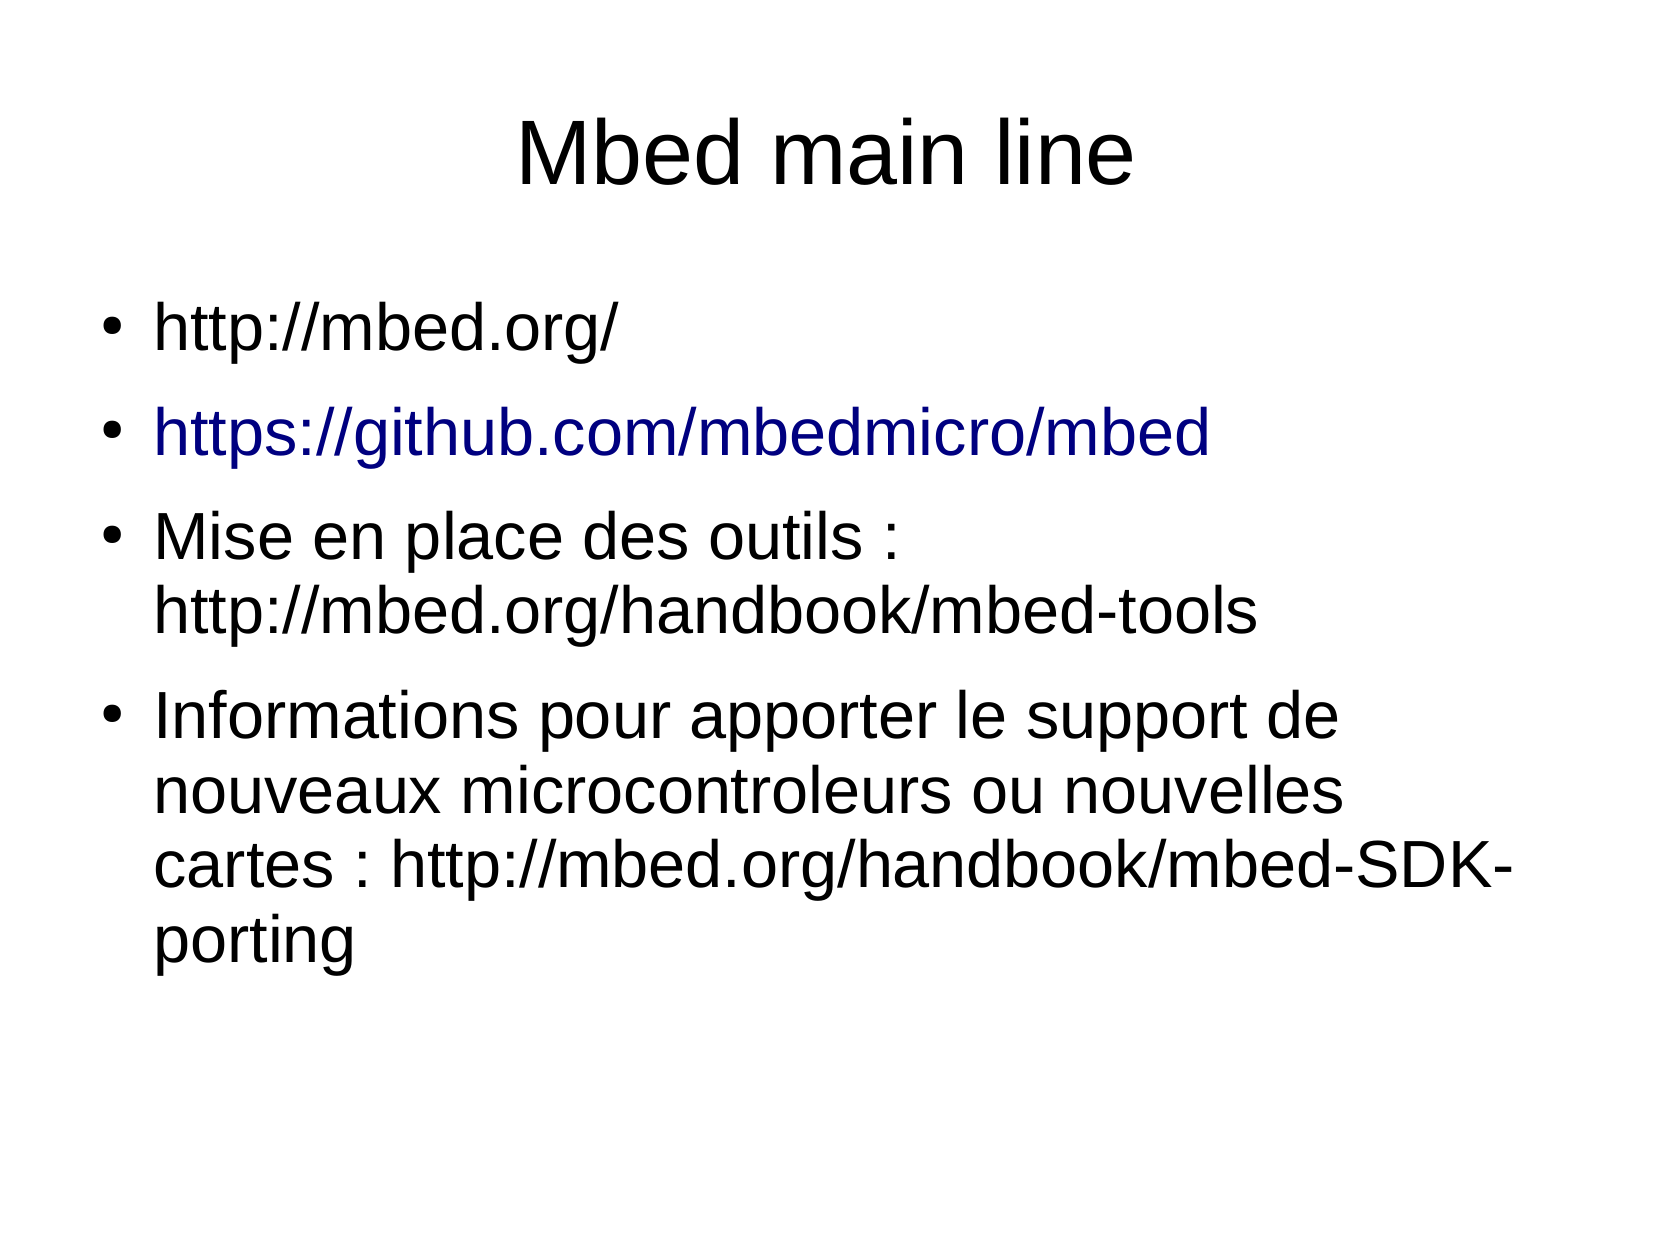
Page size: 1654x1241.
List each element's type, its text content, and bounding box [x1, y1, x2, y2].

list http://mbed.org/ https://github.com/mbedmicro/mbed Mise en place des outils : http://mbed.org/handbook/mbed-tools Informations pour apporter le support de nouveaux microcontroleurs ou nouvelles cartes : http://mbed.org/handbook/mbed-SDK-porting [82, 290, 1571, 1010]
title Mbed main line [82, 49, 1571, 257]
